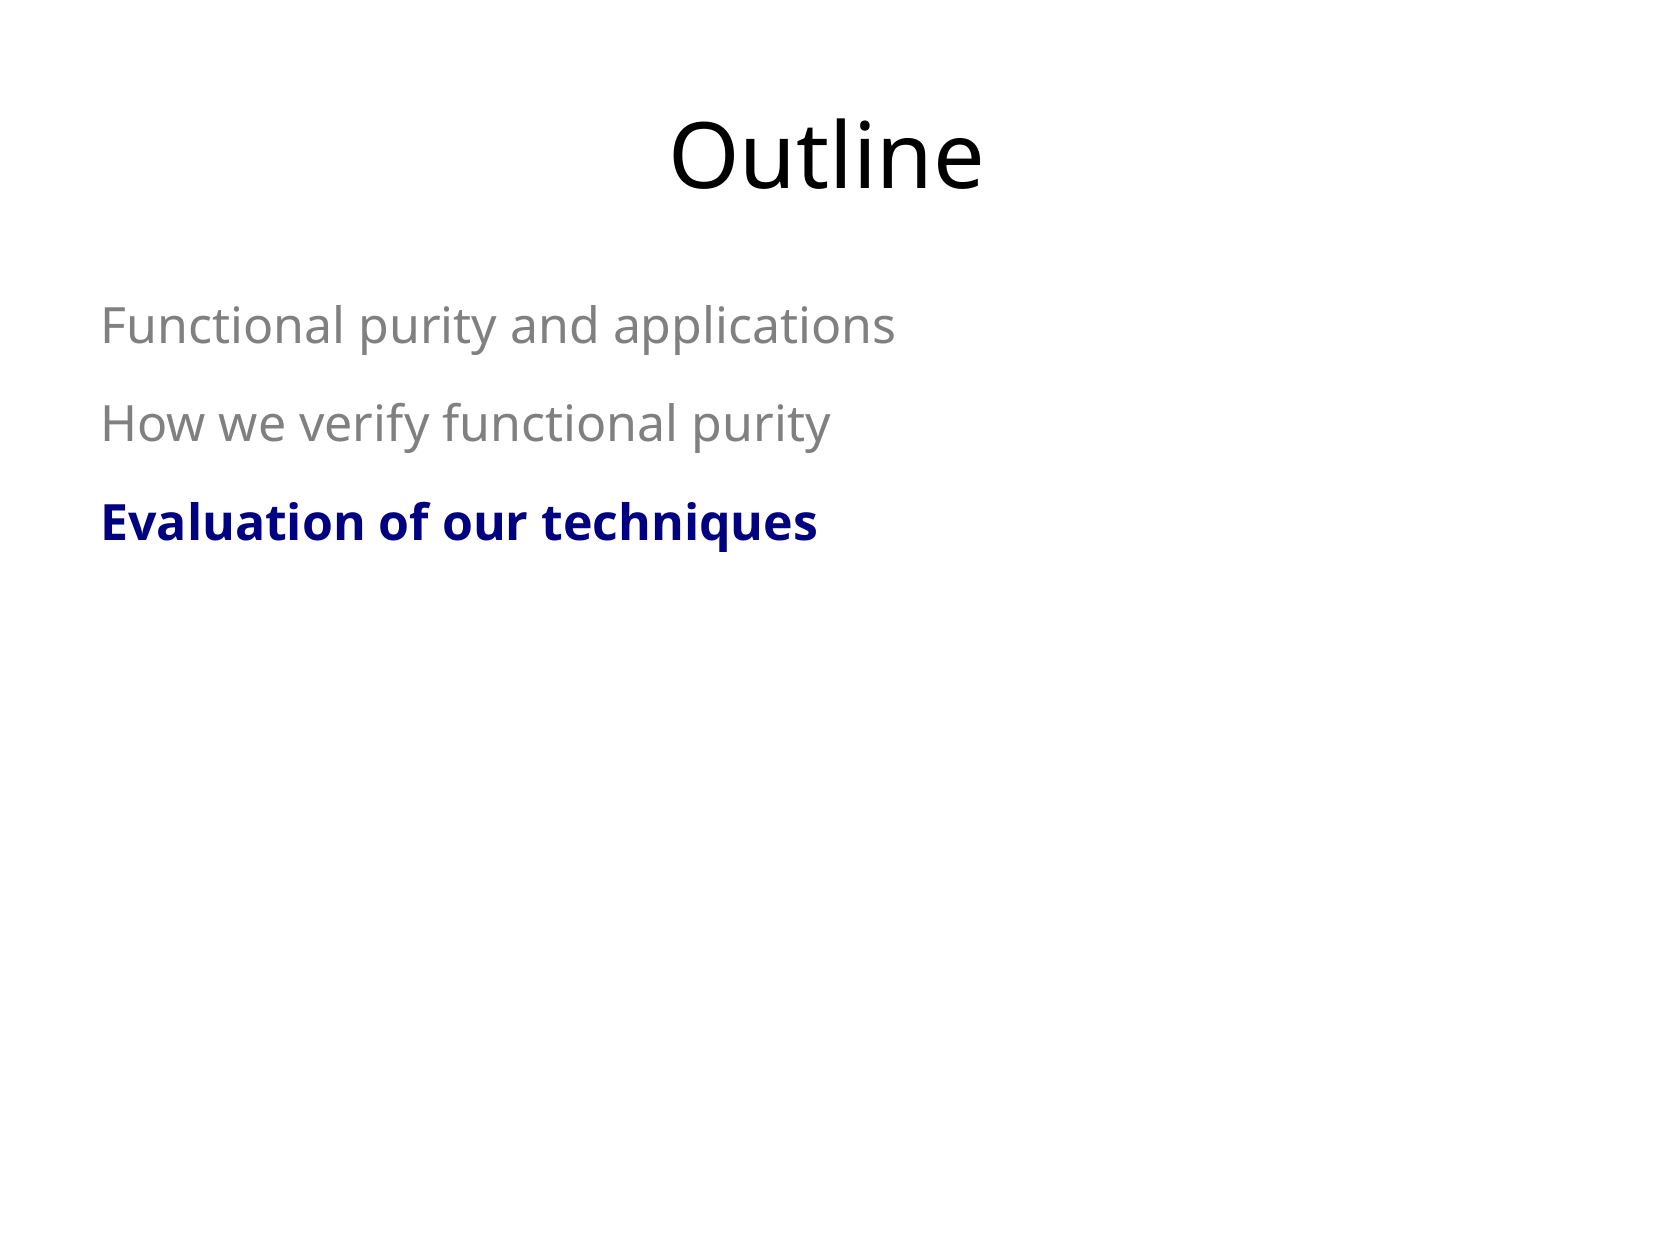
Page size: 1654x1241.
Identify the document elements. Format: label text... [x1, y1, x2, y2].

title Outline [82, 49, 1571, 257]
list Functional purity and applications How we verify functional purity Evaluation of our techniques [82, 290, 1571, 1072]
